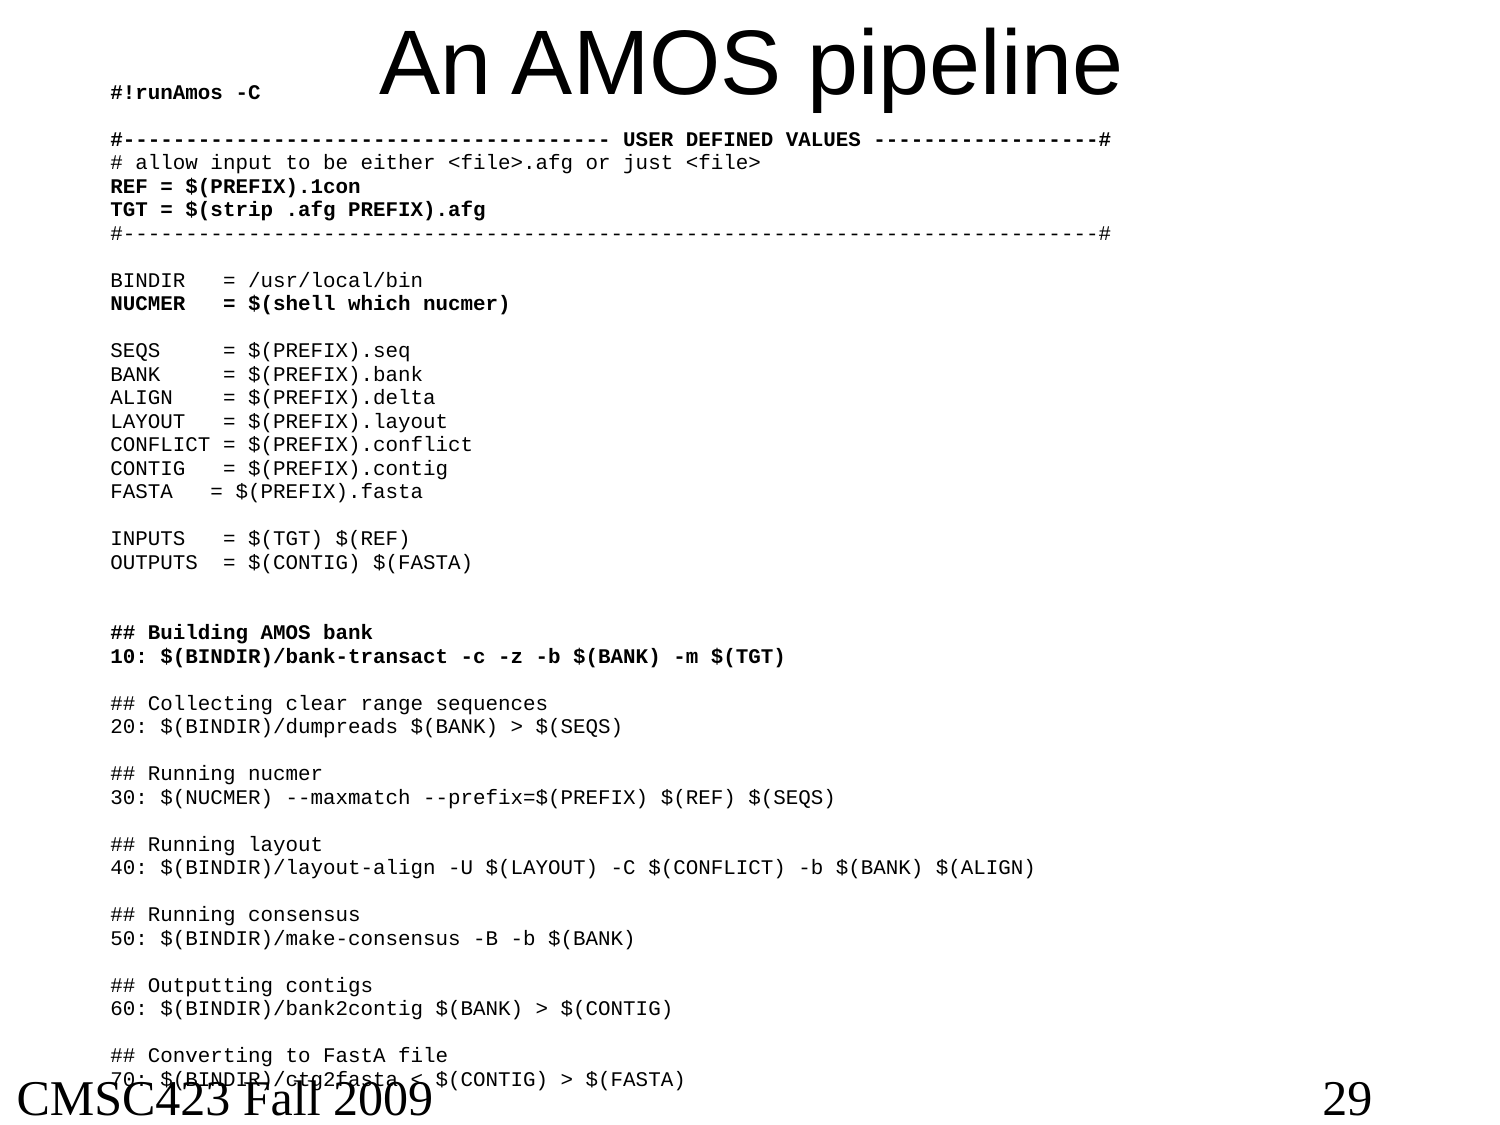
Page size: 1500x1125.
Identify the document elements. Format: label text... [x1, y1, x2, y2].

title An AMOS pipeline [19, 9, 1485, 116]
text_box #!runAmos -C #--------------------------------------- USER DEFINED VALUES ------------------# # allow input to be either <file>.afg or just <file> REF = $(PREFIX).1con TGT = $(strip .afg PREFIX).afg #------------------------------------------------------------------------------# BINDIR = /usr/local/bin NUCMER = $(shell which nucmer) SEQS = $(PREFIX).seq BANK = $(PREFIX).bank ALIGN = $(PREFIX).delta LAYOUT = $(PREFIX).layout CONFLICT = $(PREFIX).conflict CONTIG = $(PREFIX).contig FASTA = $(PREFIX).fasta INPUTS = $(TGT) $(REF) OUTPUTS = $(CONTIG) $(FASTA) ## Building AMOS bank 10: $(BINDIR)/bank-transact -c -z -b $(BANK) -m $(TGT) ## Collecting clear range sequences 20: $(BINDIR)/dumpreads $(BANK) > $(SEQS) ## Running nucmer 30: $(NUCMER) --maxmatch --prefix=$(PREFIX) $(REF) $(SEQS) ## Running layout 40: $(BINDIR)/layout-align -U $(LAYOUT) -C $(CONFLICT) -b $(BANK) $(ALIGN) ## Running consensus 50: $(BINDIR)/make-consensus -B -b $(BANK) ## Outputting contigs 60: $(BINDIR)/bank2contig $(BANK) > $(CONTIG) ## Converting to FastA file 70: $(BINDIR)/ctg2fasta < $(CONTIG) > $(FASTA) [75, 110, 1425, 1065]
